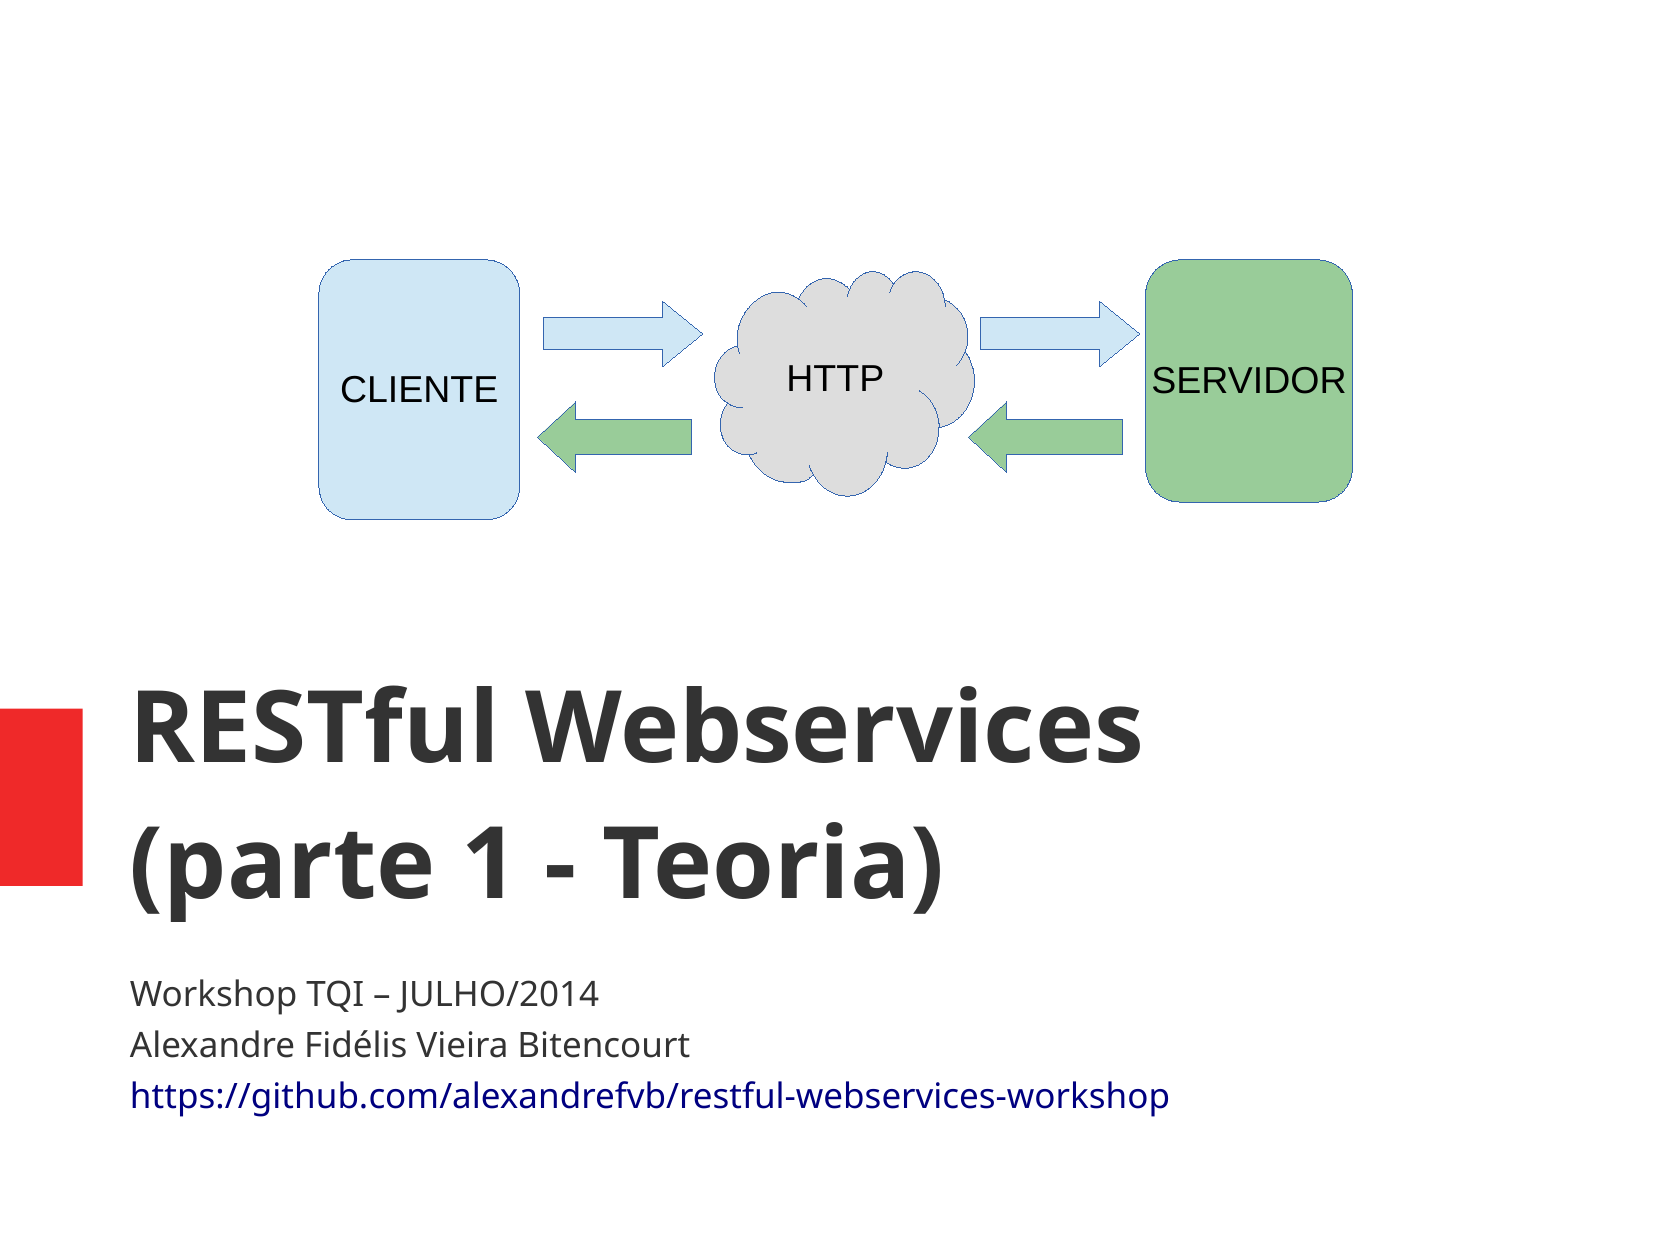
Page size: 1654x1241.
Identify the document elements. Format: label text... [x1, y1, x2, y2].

text_box [968, 401, 1123, 473]
title RESTful Webservices (parte 1 - Teoria) [129, 655, 1536, 928]
text_box [980, 301, 1140, 367]
list Workshop TQI – JULHO/2014 Alexandre Fidélis Vieira Bitencourt https://github.com/alexandrefvb/restful-webservices-workshop [129, 968, 1536, 1130]
text_box [537, 401, 692, 473]
text_box CLIENTE [318, 259, 520, 520]
text_box [543, 301, 703, 367]
text_box SERVIDOR [1145, 259, 1353, 503]
text_box HTTP [714, 271, 975, 497]
